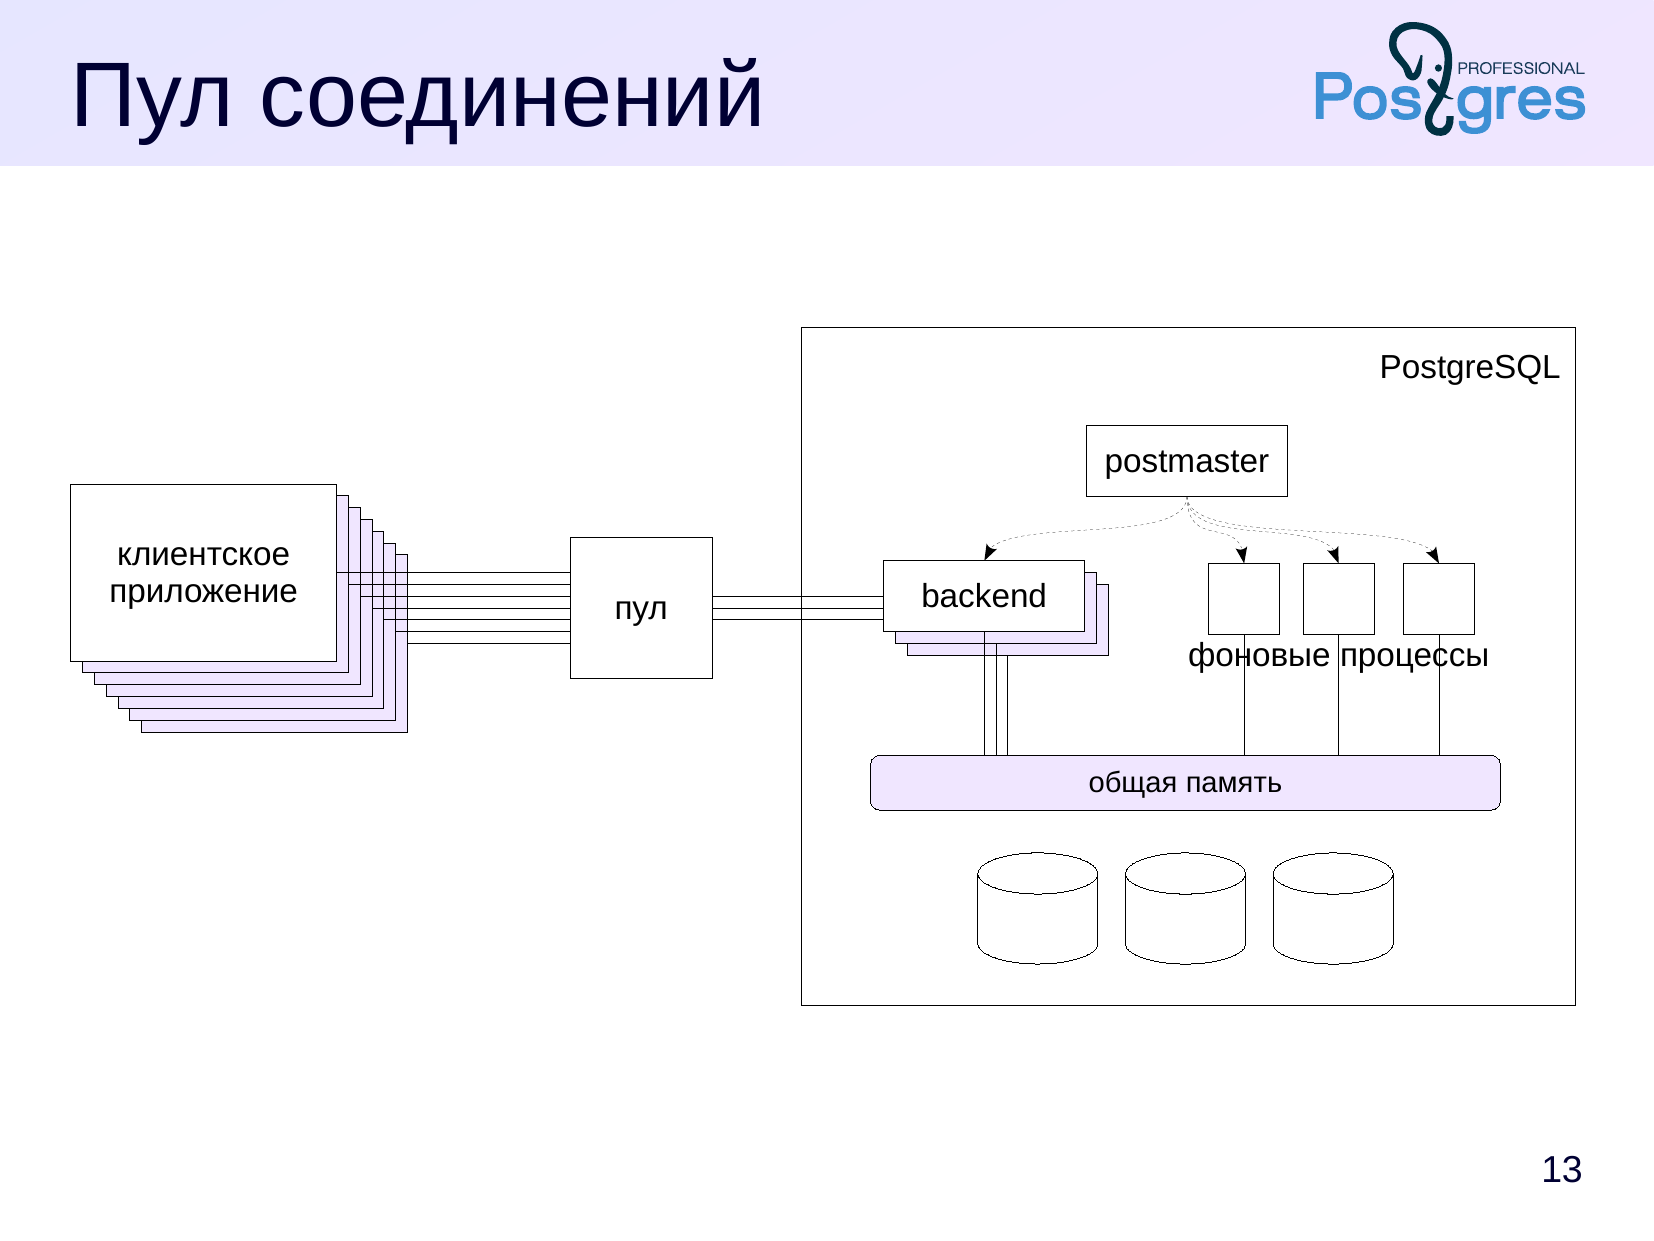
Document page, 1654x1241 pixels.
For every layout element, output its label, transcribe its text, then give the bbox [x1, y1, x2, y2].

text_box [1273, 875, 1394, 965]
text_box postmaster [1086, 425, 1288, 497]
text_box backend [883, 560, 1085, 632]
text_box [1303, 563, 1375, 628]
text_box [1208, 563, 1280, 628]
text_box [977, 875, 1098, 965]
text_box [985, 572, 1109, 656]
text_box общая память [870, 755, 1501, 811]
text_box [1125, 876, 1246, 965]
text_box пул [570, 537, 713, 679]
list [70, 283, 1583, 1141]
text_box [1403, 563, 1475, 628]
text_box [895, 632, 984, 656]
title Пул соединений [70, 43, 1241, 147]
text_box фоновые процессы [1173, 628, 1505, 681]
